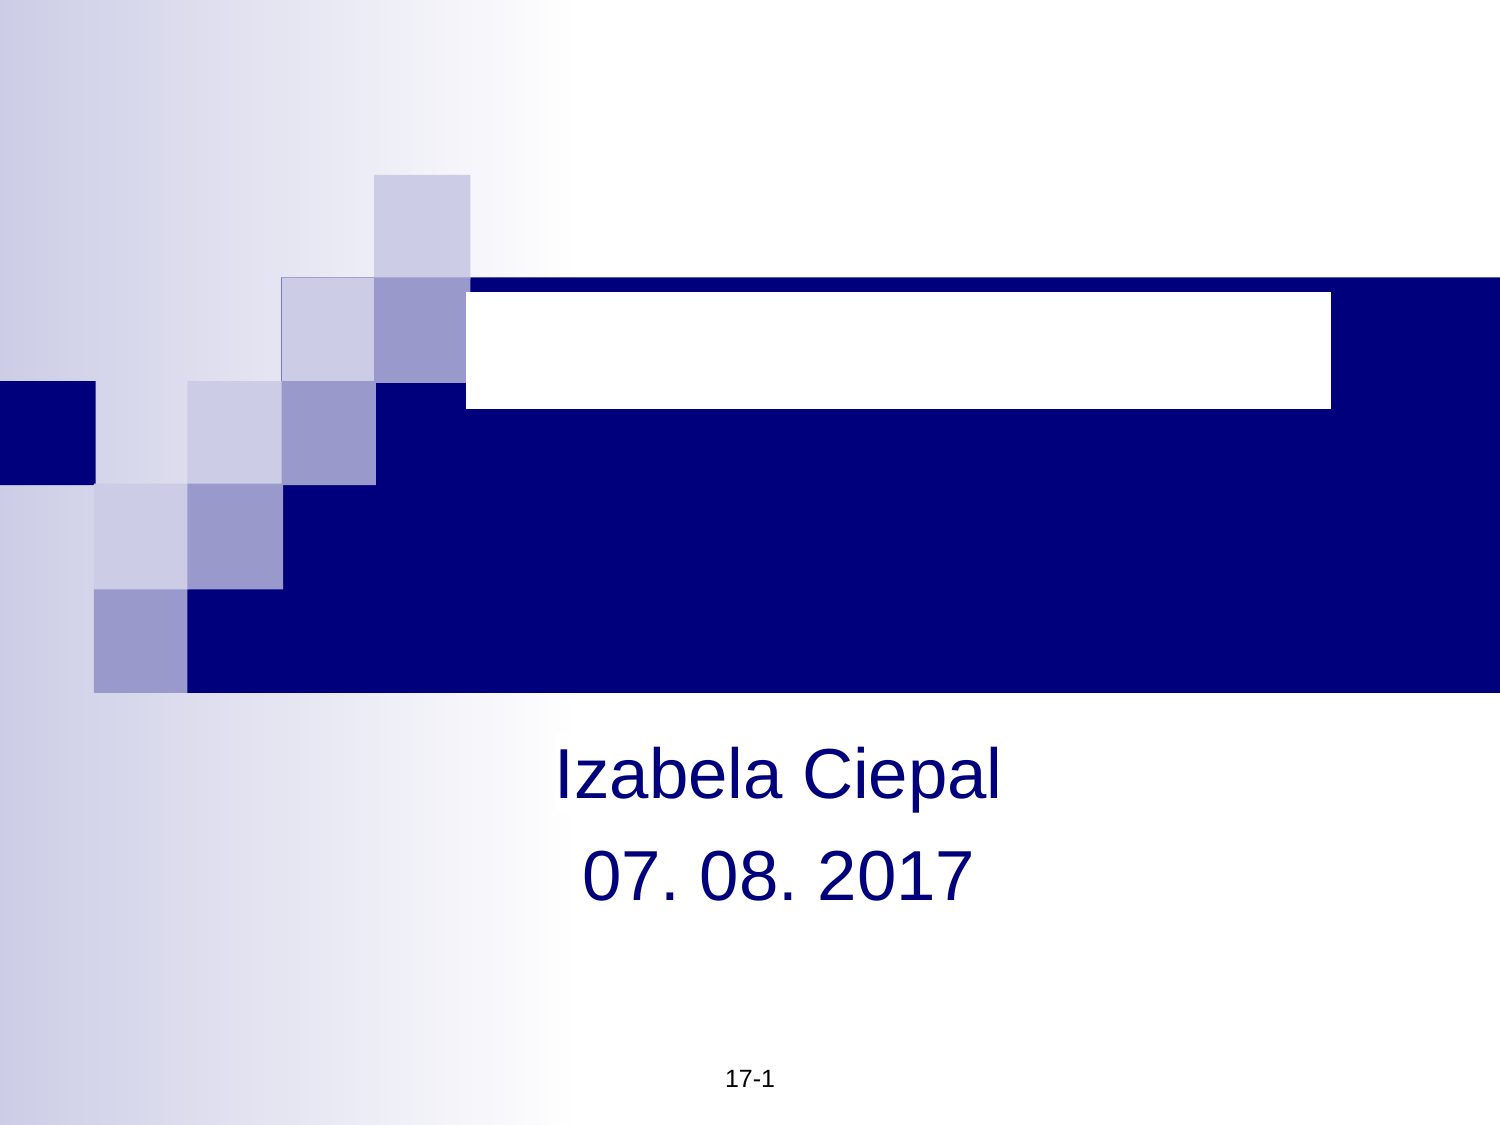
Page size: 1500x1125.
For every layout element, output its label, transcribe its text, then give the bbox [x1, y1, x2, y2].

subtitle Izabela Ciepal 07. 08. 2017 [285, 720, 1273, 1008]
title p-12C @ 230 MeV [333, 364, 1464, 575]
text_box 17-1 [512, 1025, 988, 1101]
